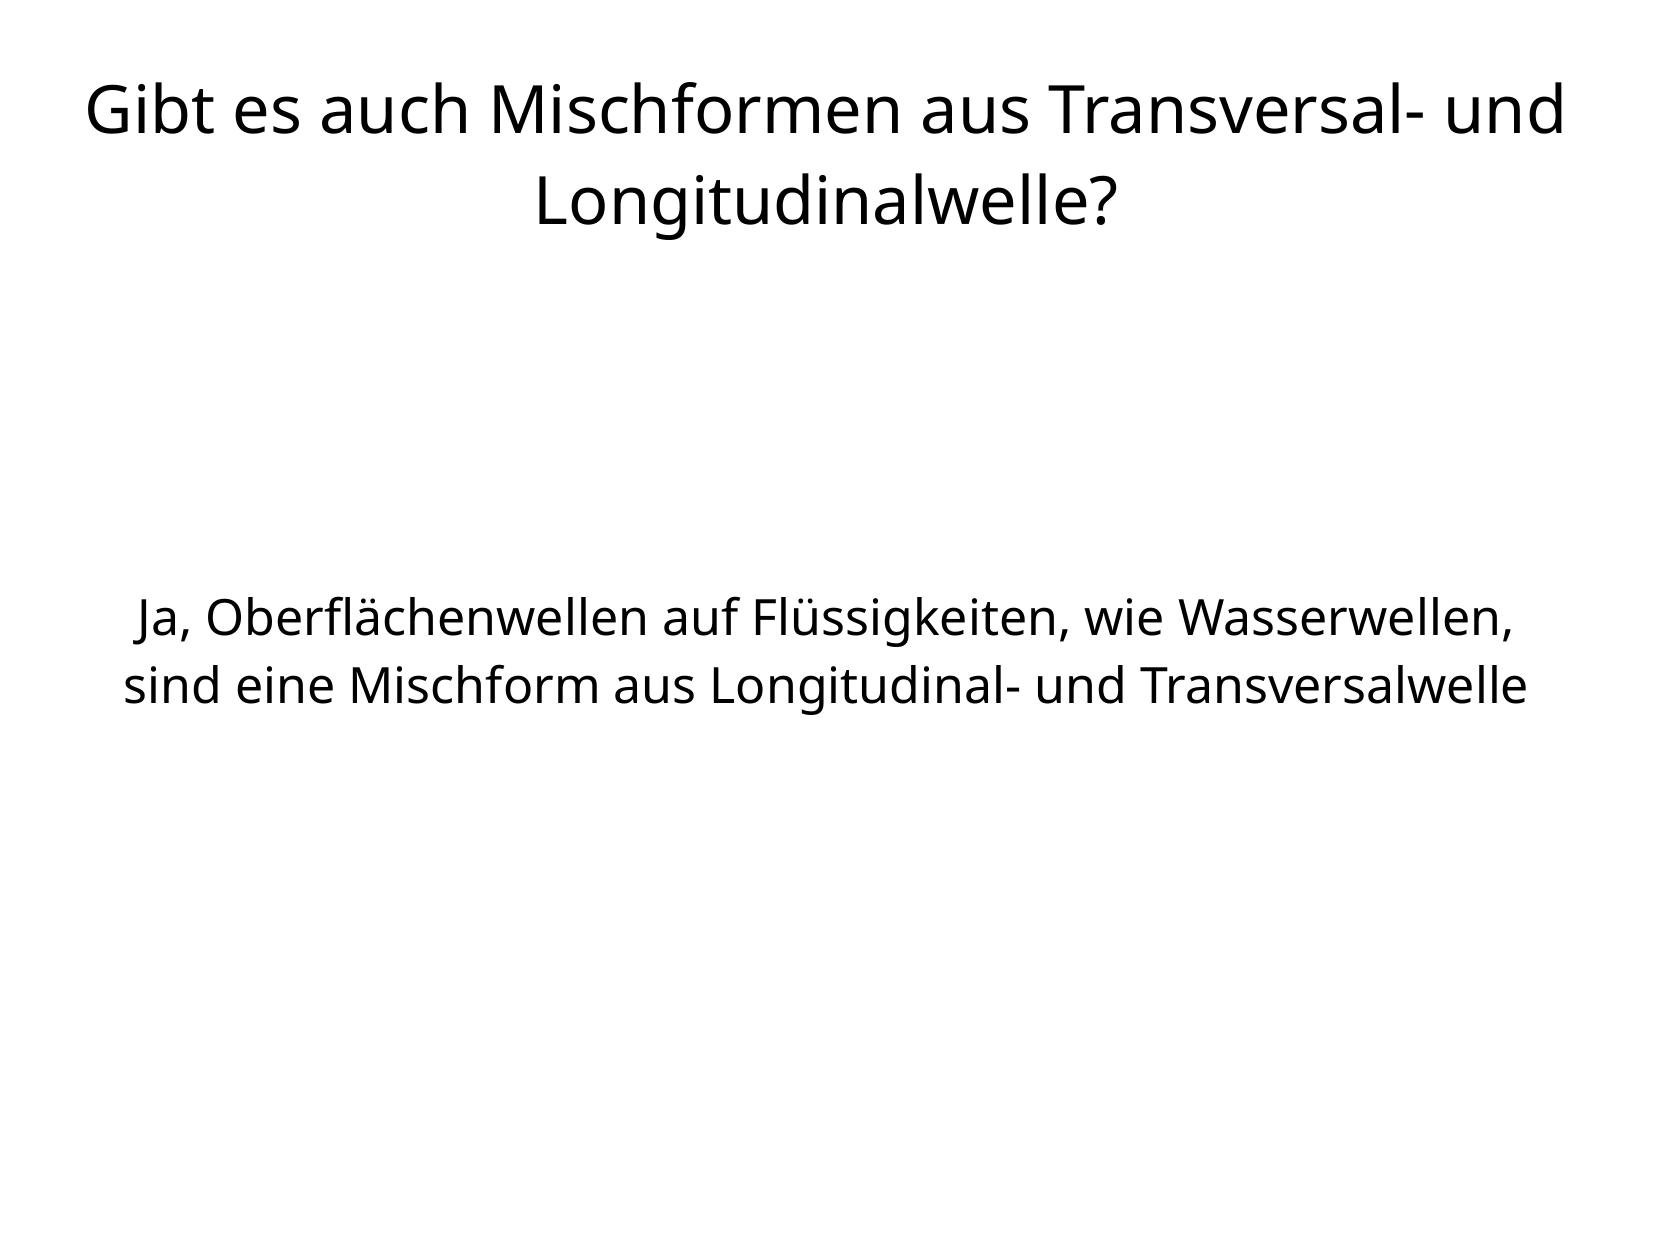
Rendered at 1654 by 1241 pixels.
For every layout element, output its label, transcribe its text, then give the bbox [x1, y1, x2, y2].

subtitle Ja, Oberflächenwellen auf Flüssigkeiten, wie Wasserwellen, sind eine Mischform aus Longitudinal- und Transversalwelle [82, 290, 1571, 1010]
title Gibt es auch Mischformen aus Transversal- und Longitudinalwelle? [82, 49, 1571, 257]
